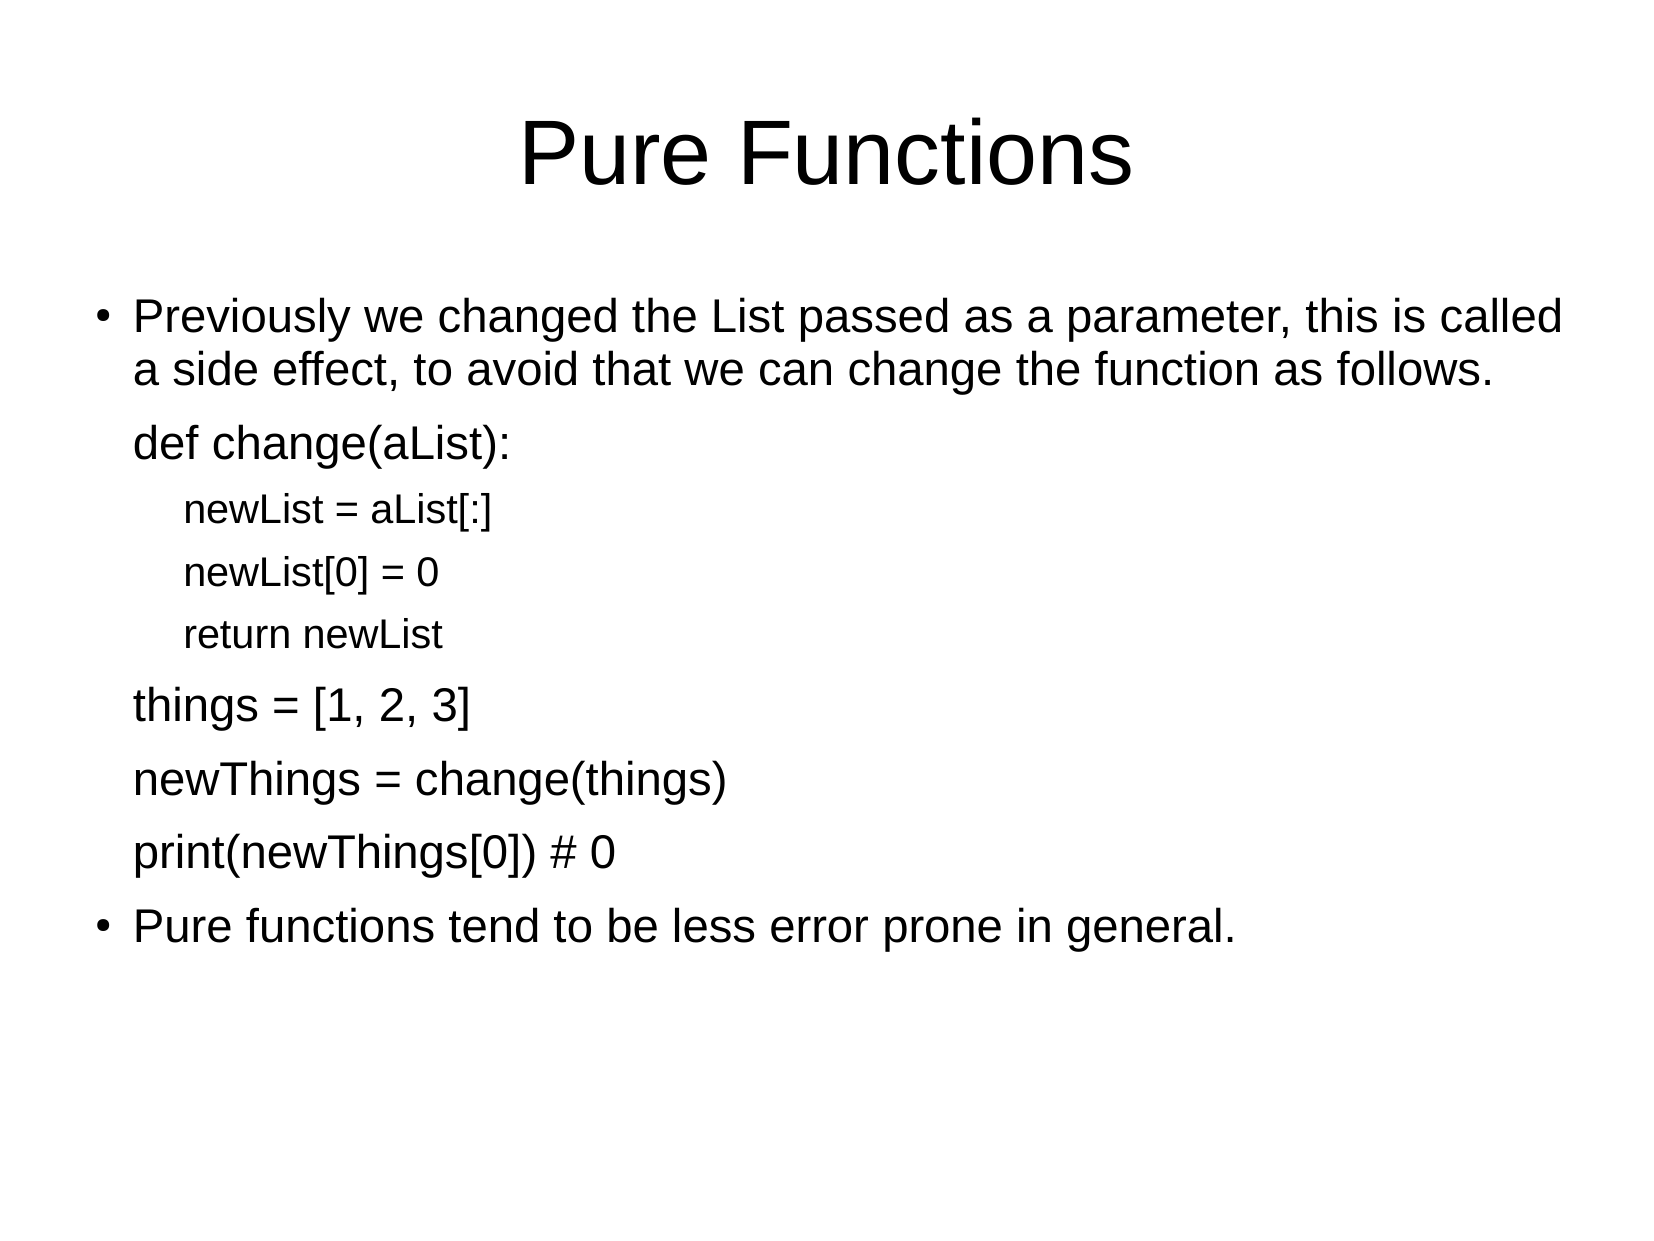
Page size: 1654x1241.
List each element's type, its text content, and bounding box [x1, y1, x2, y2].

list Previously we changed the List passed as a parameter, this is called a side effect, to avoid that we can change the function as follows. def change(aList): newList = aList[:] newList[0] = 0 return newList things = [1, 2, 3] newThings = change(things) print(newThings[0]) # 0 Pure functions tend to be less error prone in general. [82, 290, 1571, 1010]
title Pure Functions [82, 49, 1571, 257]
